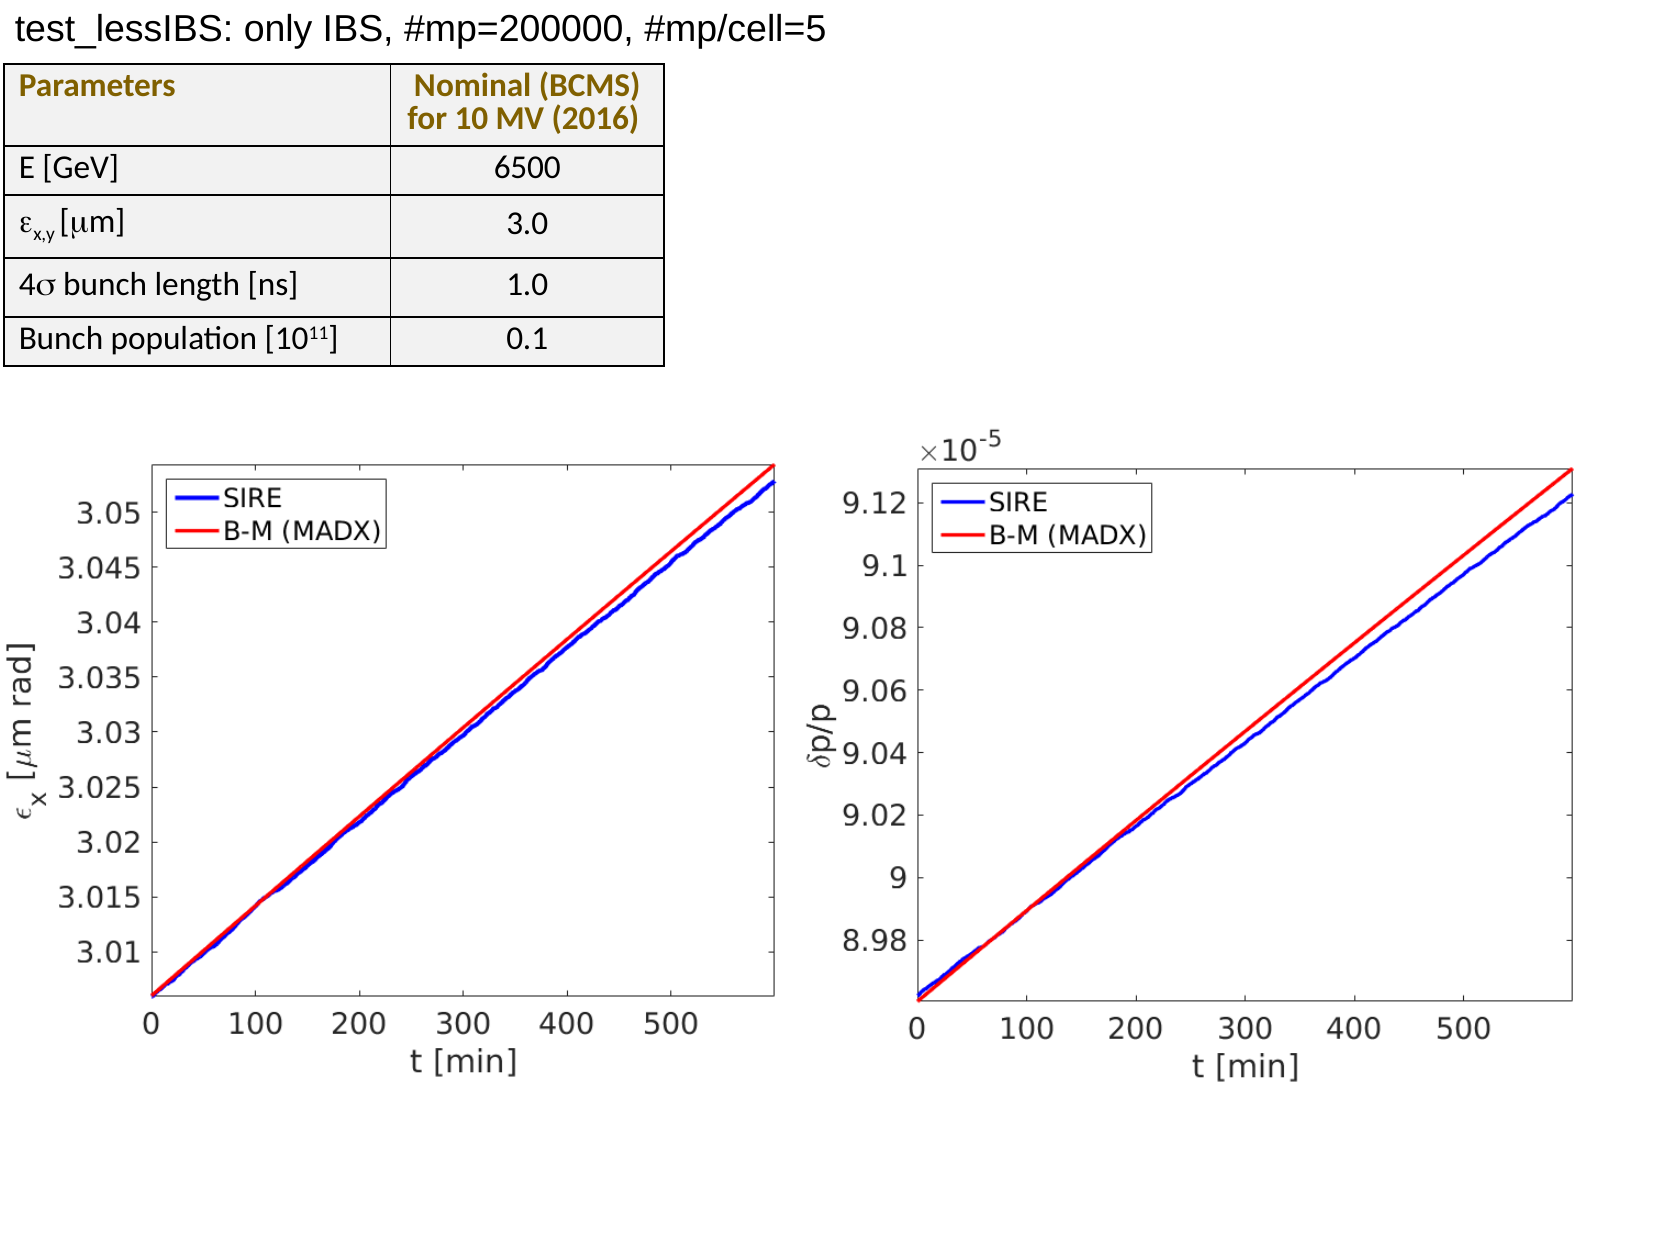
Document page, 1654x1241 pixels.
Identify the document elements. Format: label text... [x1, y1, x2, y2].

table_header Parameters [5, 65, 390, 145]
picture [1, 415, 1654, 1085]
table_cell 0.1 [391, 318, 663, 365]
table_cell ex,y [mm] [5, 196, 390, 257]
table_header Nominal (BCMS) for 10 MV (2016) [391, 65, 663, 145]
table_cell Bunch population [1011] [5, 318, 390, 365]
table_cell 3.0 [391, 196, 663, 257]
table_cell 4s bunch length [ns] [5, 259, 390, 316]
table_cell E [GeV] [5, 147, 390, 194]
table_cell 1.0 [391, 259, 663, 316]
text_box test_lessIBS: only IBS, #mp=200000, #mp/cell=5 [0, 0, 961, 141]
table_cell 6500 [391, 147, 663, 194]
